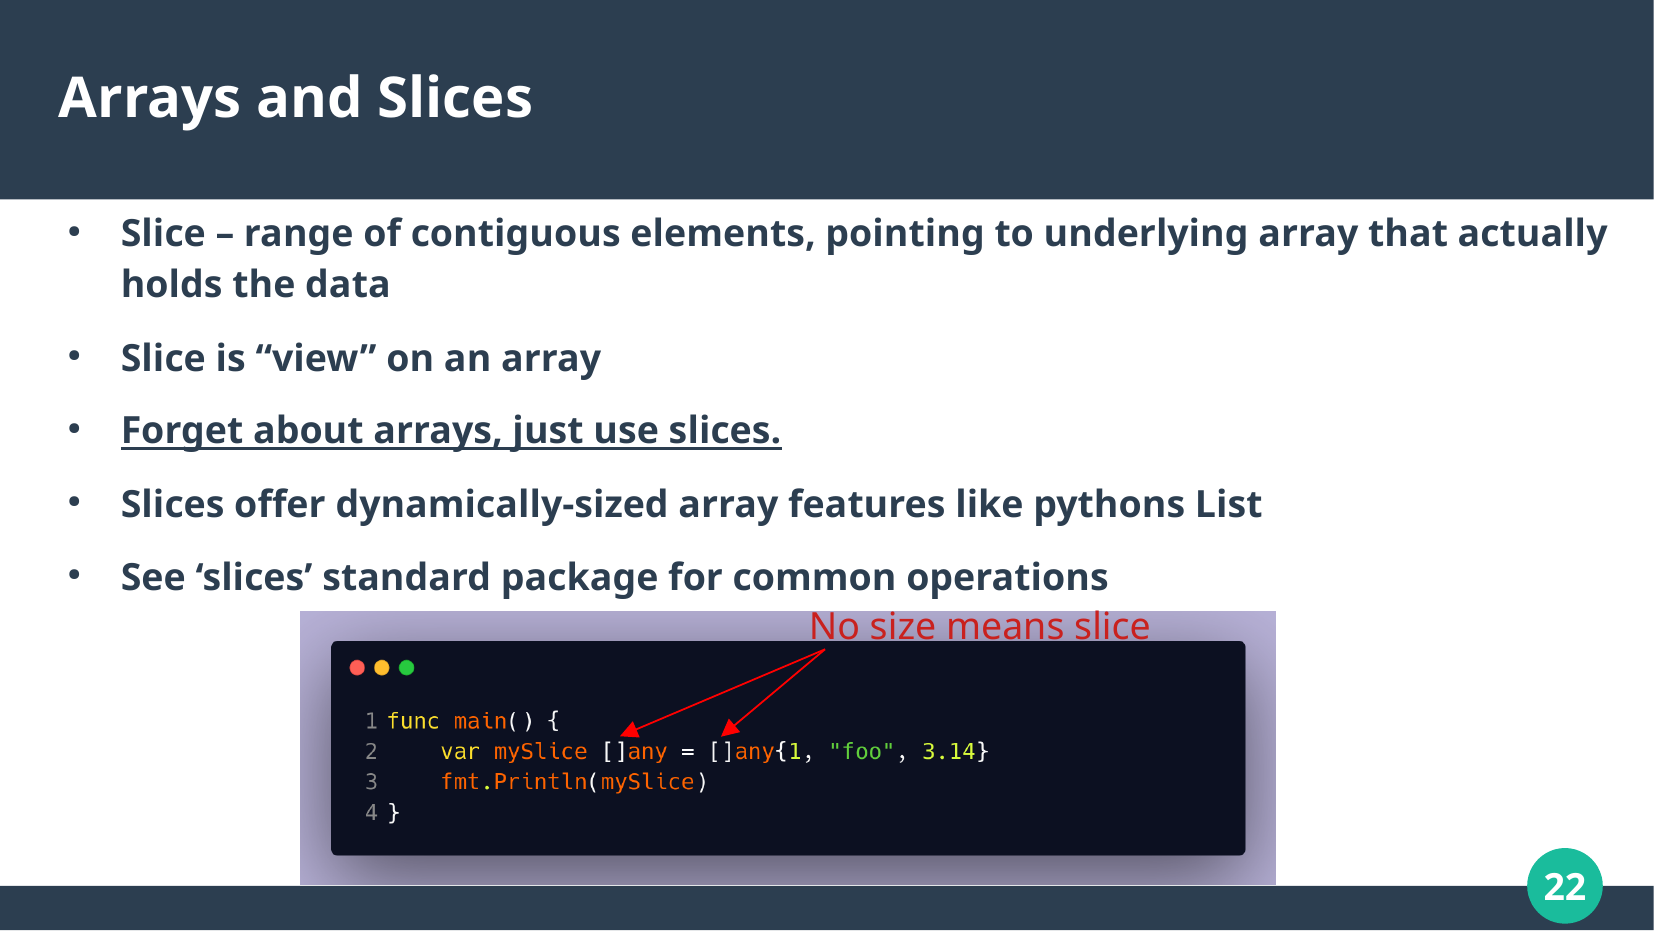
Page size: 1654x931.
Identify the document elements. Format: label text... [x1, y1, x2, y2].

text_box No size means slice [794, 609, 1167, 658]
text_box Slice – range of contiguous elements, pointing to underlying array that actually holds the data Slice is “view” on an array Forget about arrays, just use slices. Slices offer dynamically-sized array features like pythons List See ‘slices’ standard package for common operations [35, 199, 1643, 609]
picture [300, 611, 1276, 885]
title Arrays and Slices [59, 37, 1595, 155]
